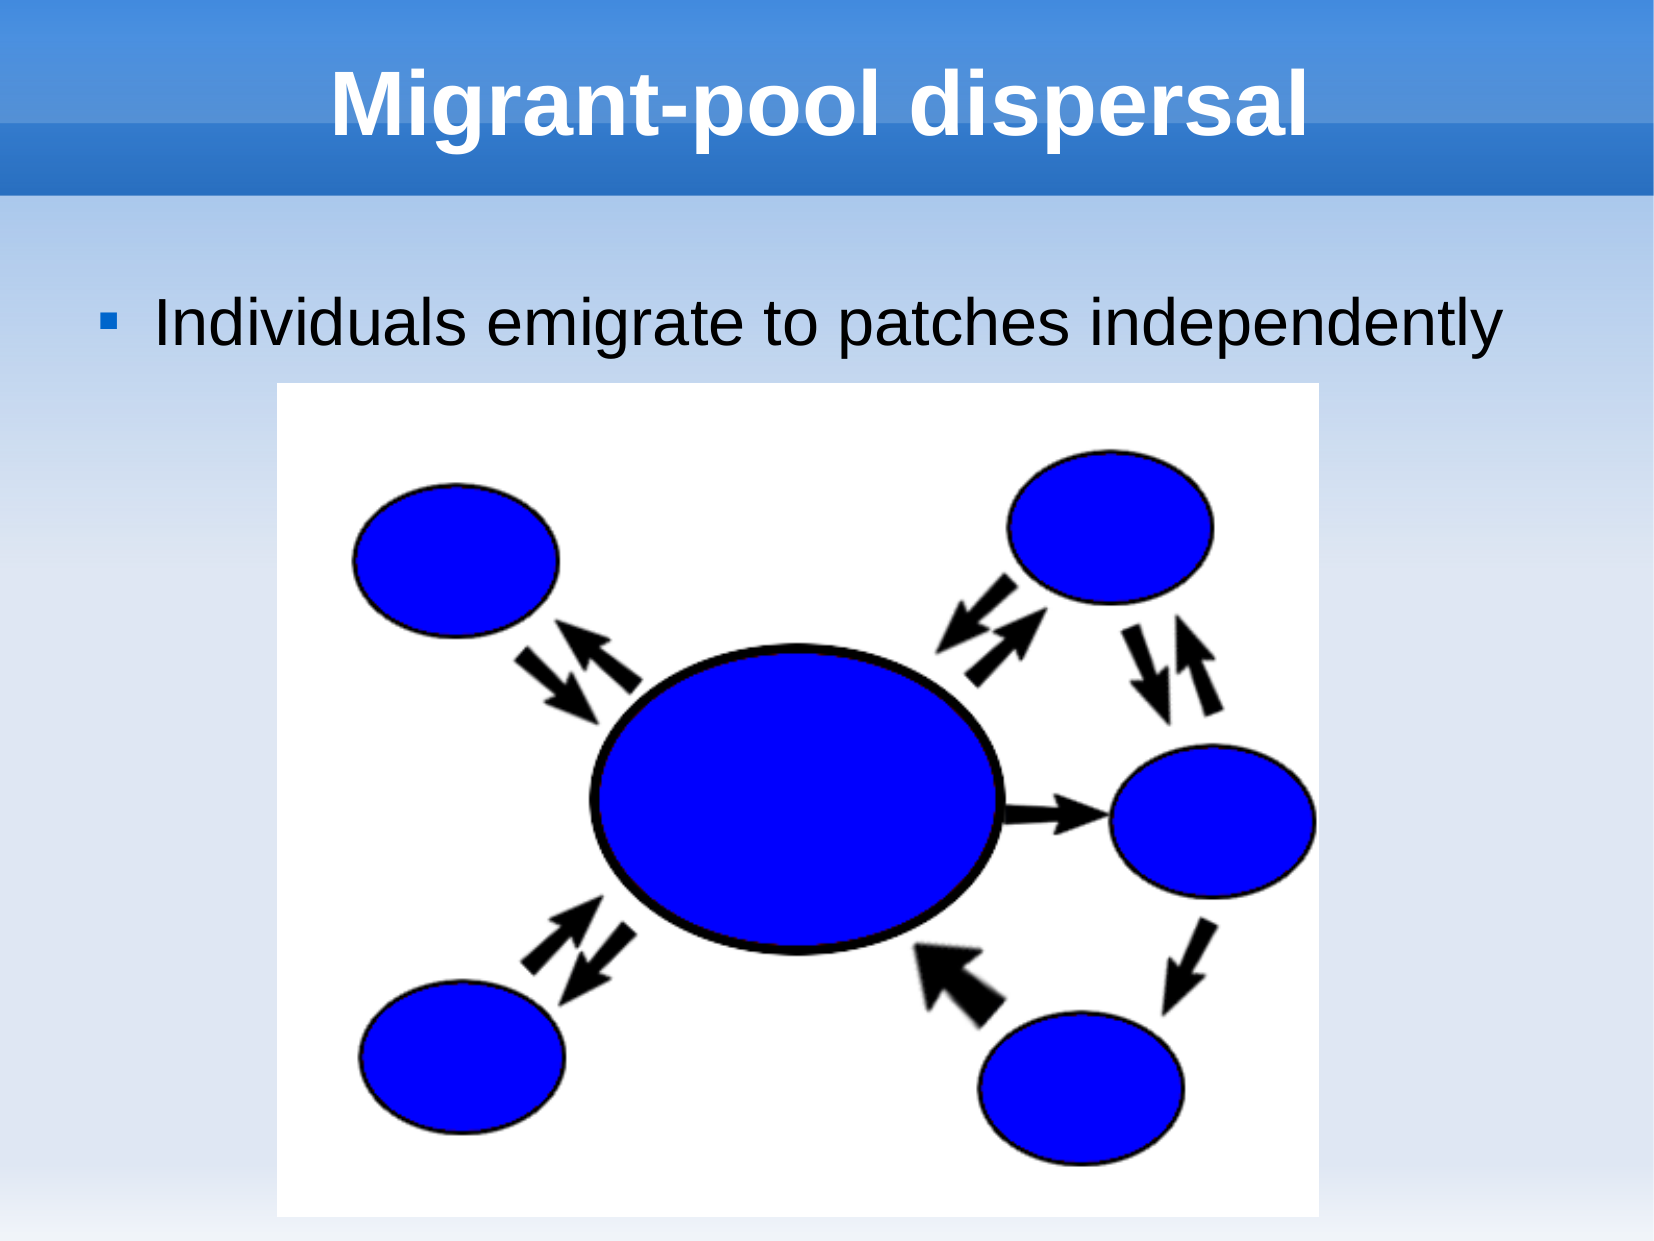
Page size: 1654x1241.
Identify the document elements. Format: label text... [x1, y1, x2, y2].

title Migrant-pool dispersal [76, 7, 1565, 200]
picture [0, 0, 1654, 1241]
list Individuals emigrate to patches independently [82, 290, 1571, 1094]
